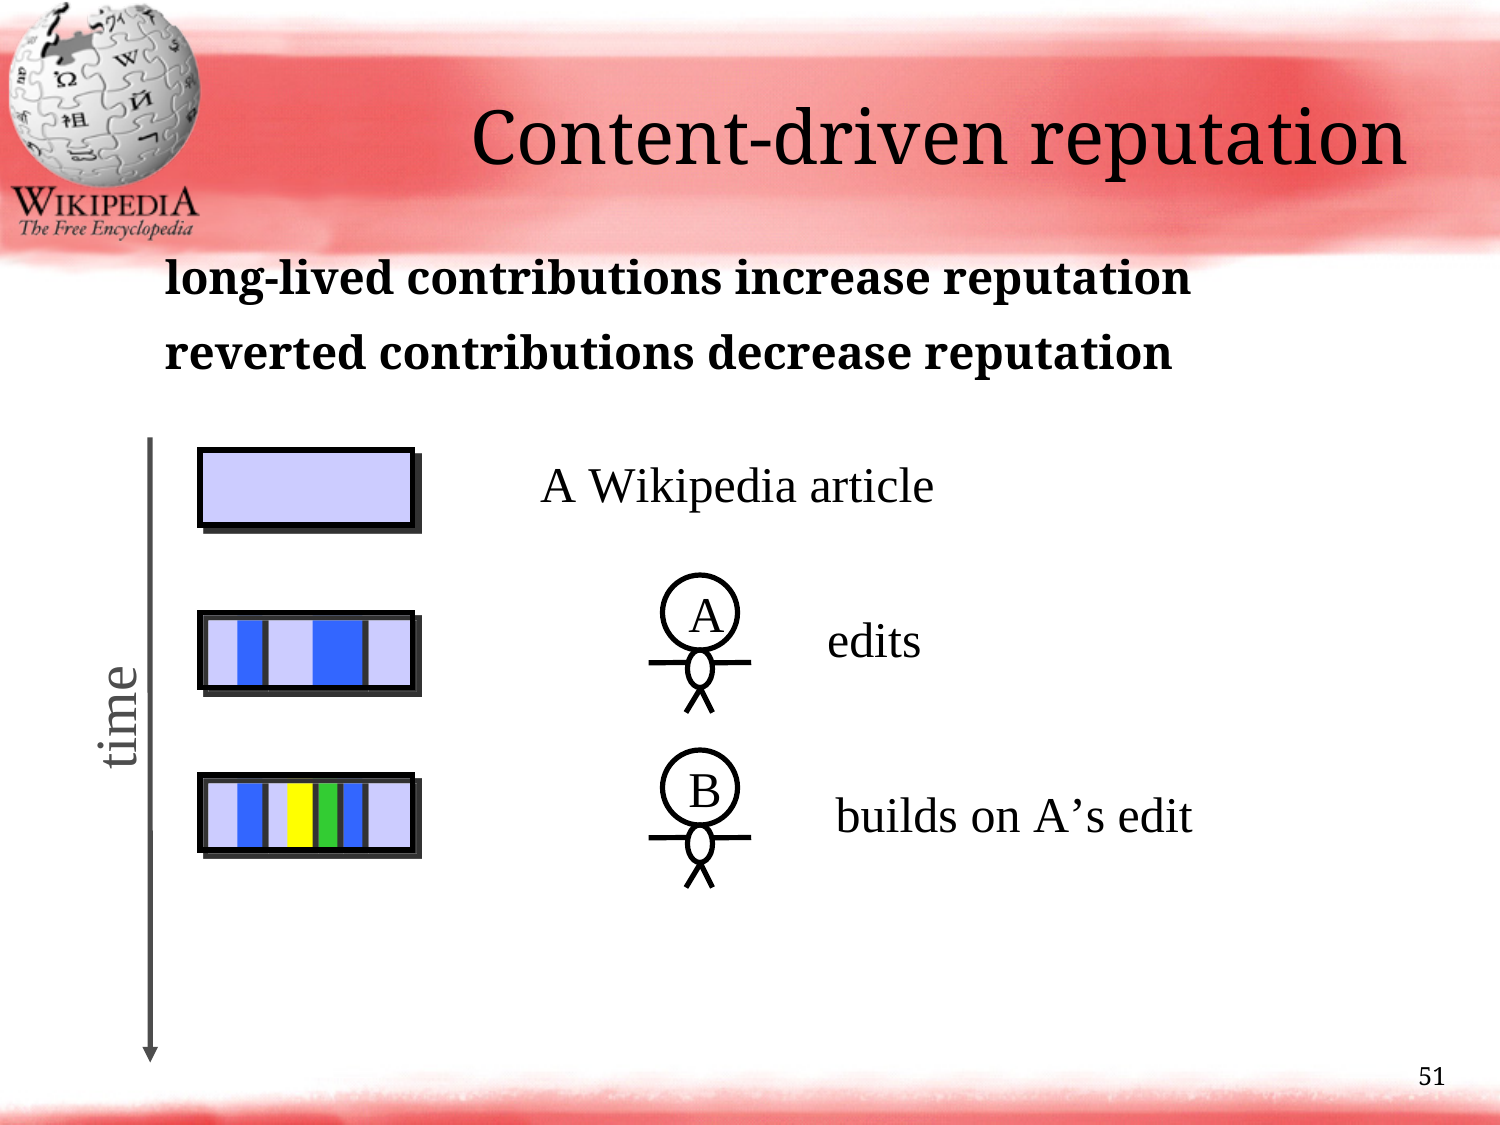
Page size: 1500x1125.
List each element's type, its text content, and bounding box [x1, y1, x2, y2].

text_box [209, 621, 263, 685]
text_box [200, 450, 413, 526]
text_box time [70, 651, 156, 785]
text_box edits [812, 599, 937, 676]
text_box [369, 784, 410, 847]
text_box [269, 784, 313, 847]
title Content-driven reputation [75, 60, 1426, 211]
text_box [319, 784, 338, 847]
list long-lived contributions increase reputation reverted contributions decrease reputation [75, 237, 1426, 506]
picture [0, 0, 1500, 1125]
text_box [209, 784, 263, 847]
text_box [344, 784, 363, 847]
text_box B [662, 750, 738, 825]
text_box [369, 621, 410, 685]
text_box A [662, 575, 738, 650]
text_box A Wikipedia article [525, 444, 951, 521]
text_box builds on A’s edit [820, 774, 1209, 851]
text_box [269, 621, 363, 685]
